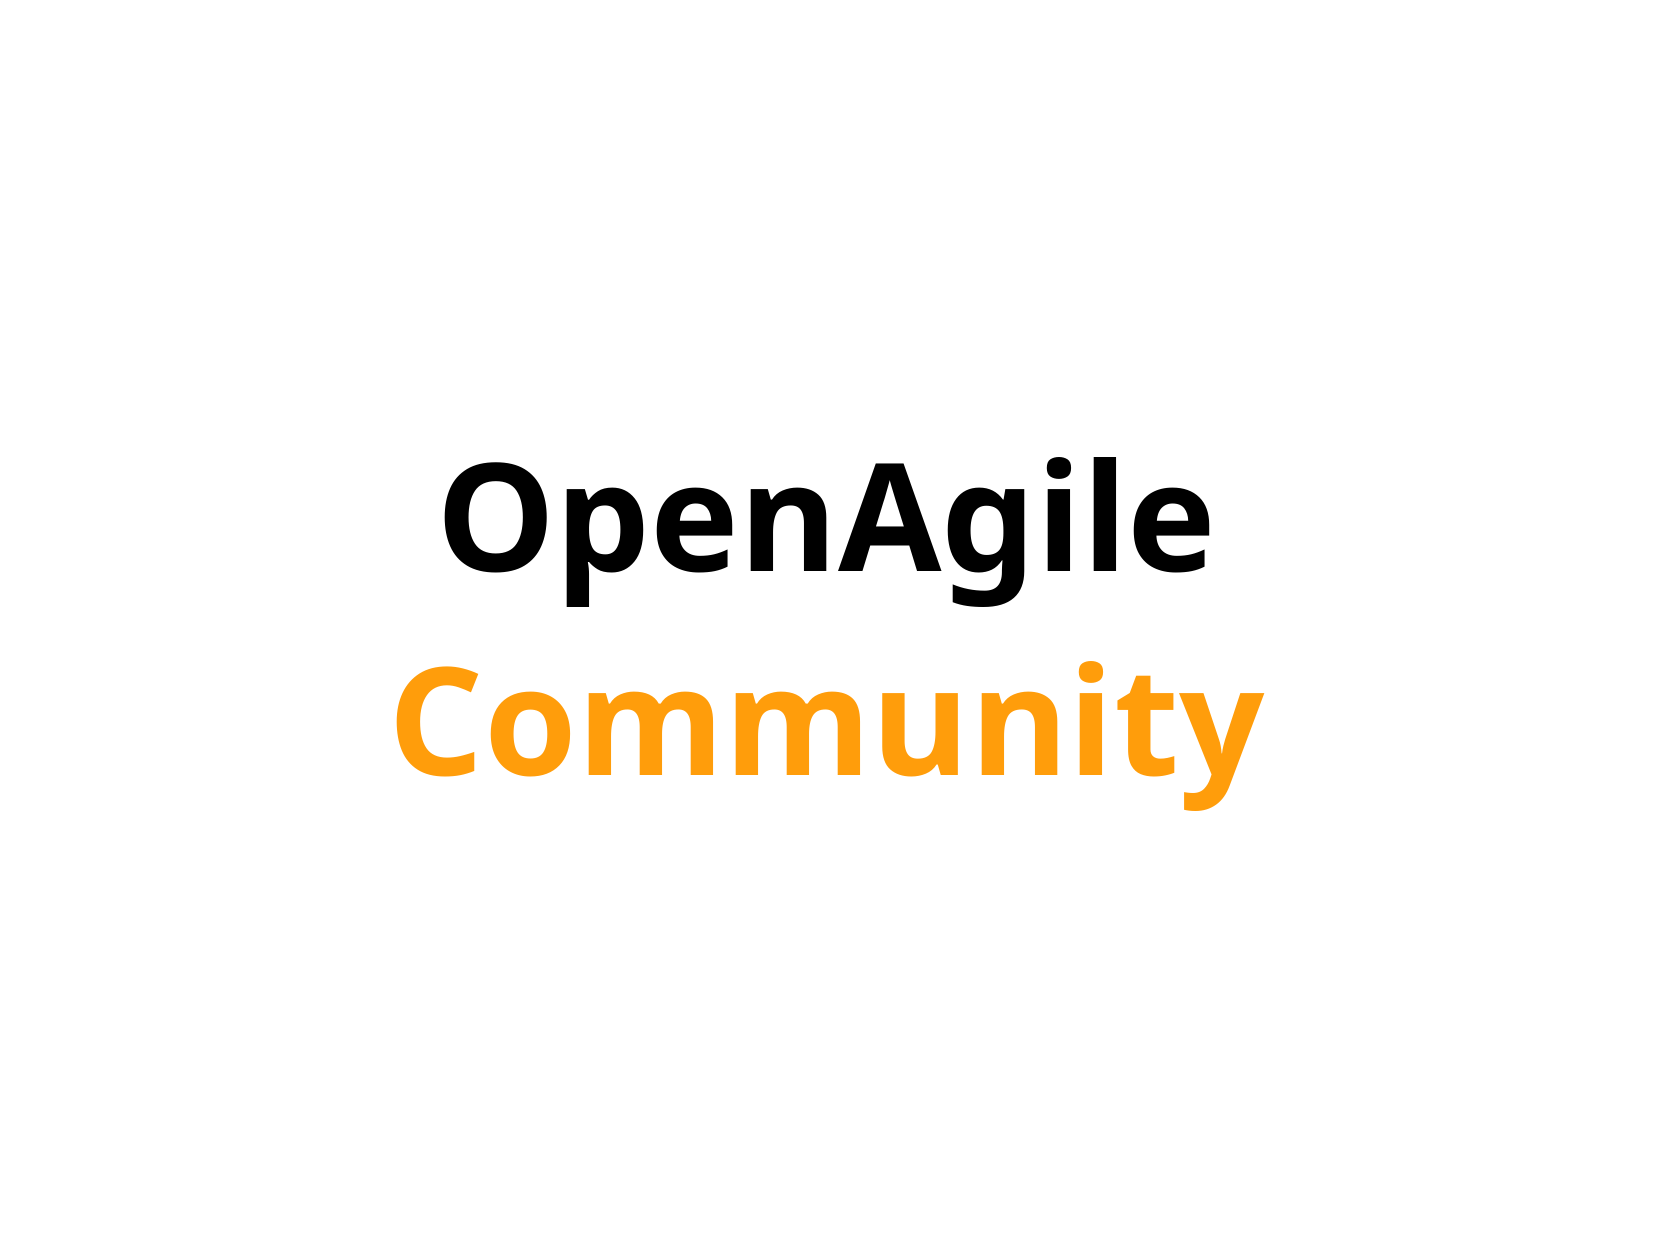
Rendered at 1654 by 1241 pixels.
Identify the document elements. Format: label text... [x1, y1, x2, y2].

title OpenAgile Community [59, 34, 1595, 1196]
